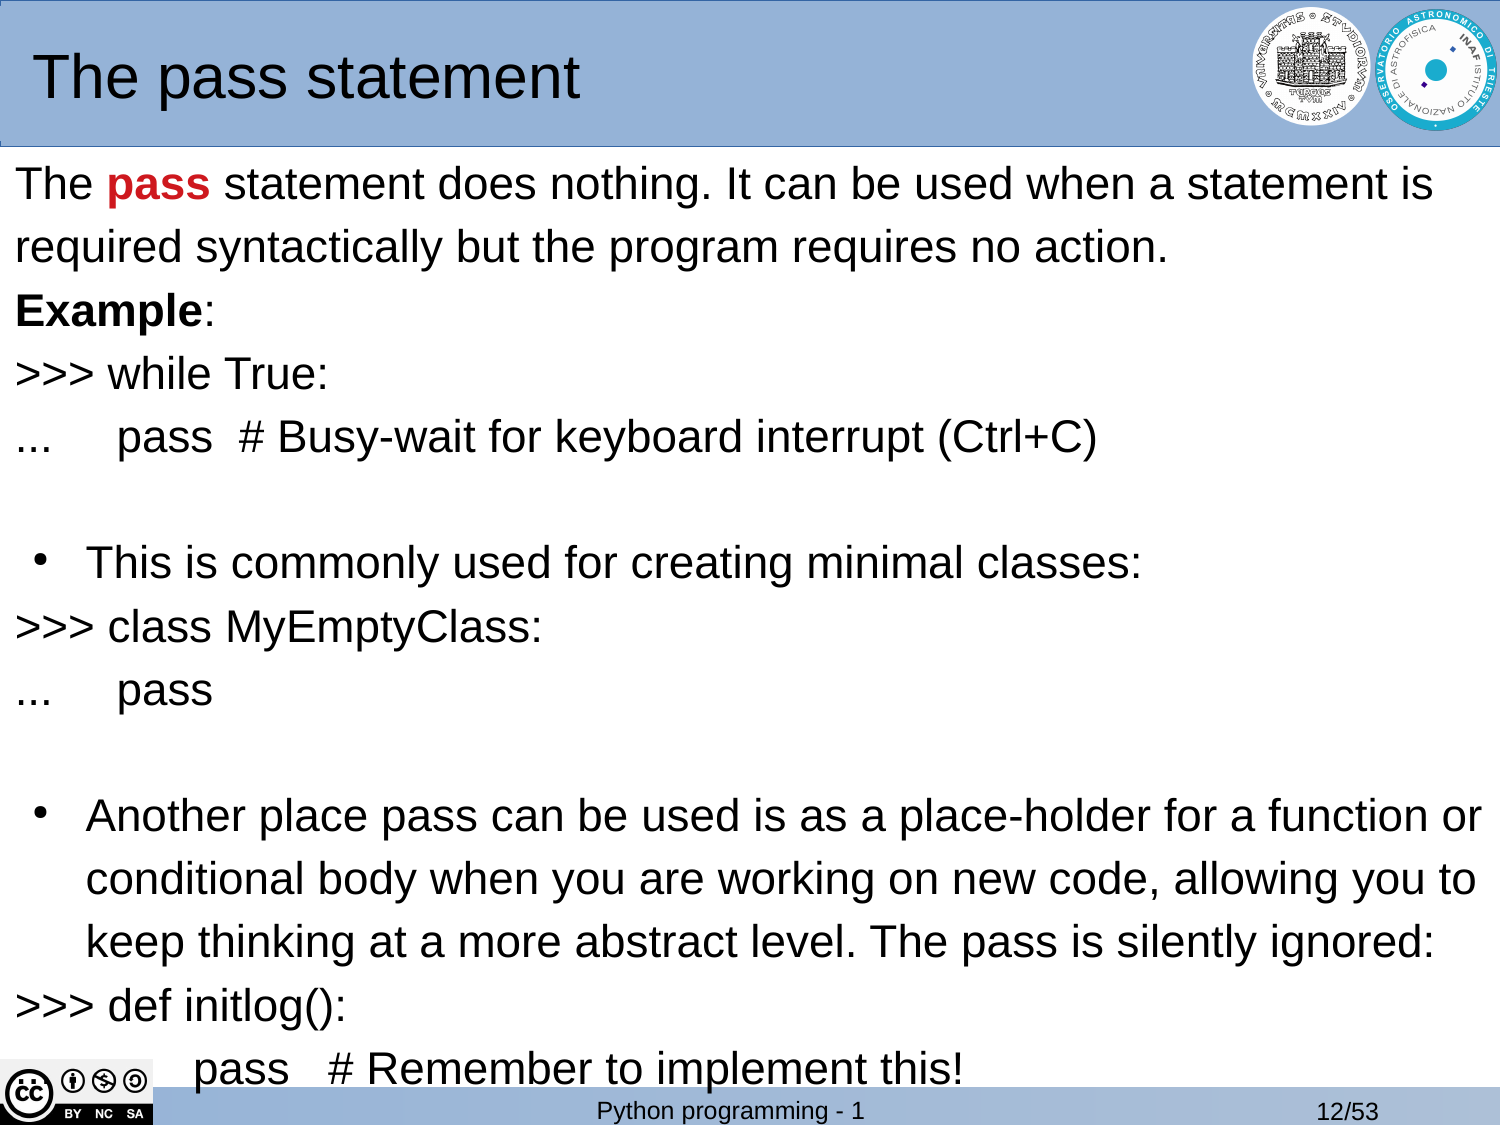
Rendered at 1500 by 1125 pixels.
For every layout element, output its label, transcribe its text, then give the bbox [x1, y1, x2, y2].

list The pass statement does nothing. It can be used when a statement is required syntactically but the program requires no action. Example: >>> while True: ... pass # Busy-wait for keyboard interrupt (Ctrl+C) This is commonly used for creating minimal classes: >>> class MyEmptyClass: ... pass Another place pass can be used is as a place-holder for a function or conditional body when you are working on new code, allowing you to keep thinking at a more abstract level. The pass is silently ignored: >>> def initlog(): ... pass # Remember to implement this! [0, 137, 1500, 1071]
picture [0, 1071, 153, 1125]
picture [1253, 0, 1500, 137]
text_box The pass statement [0, 5, 1253, 137]
